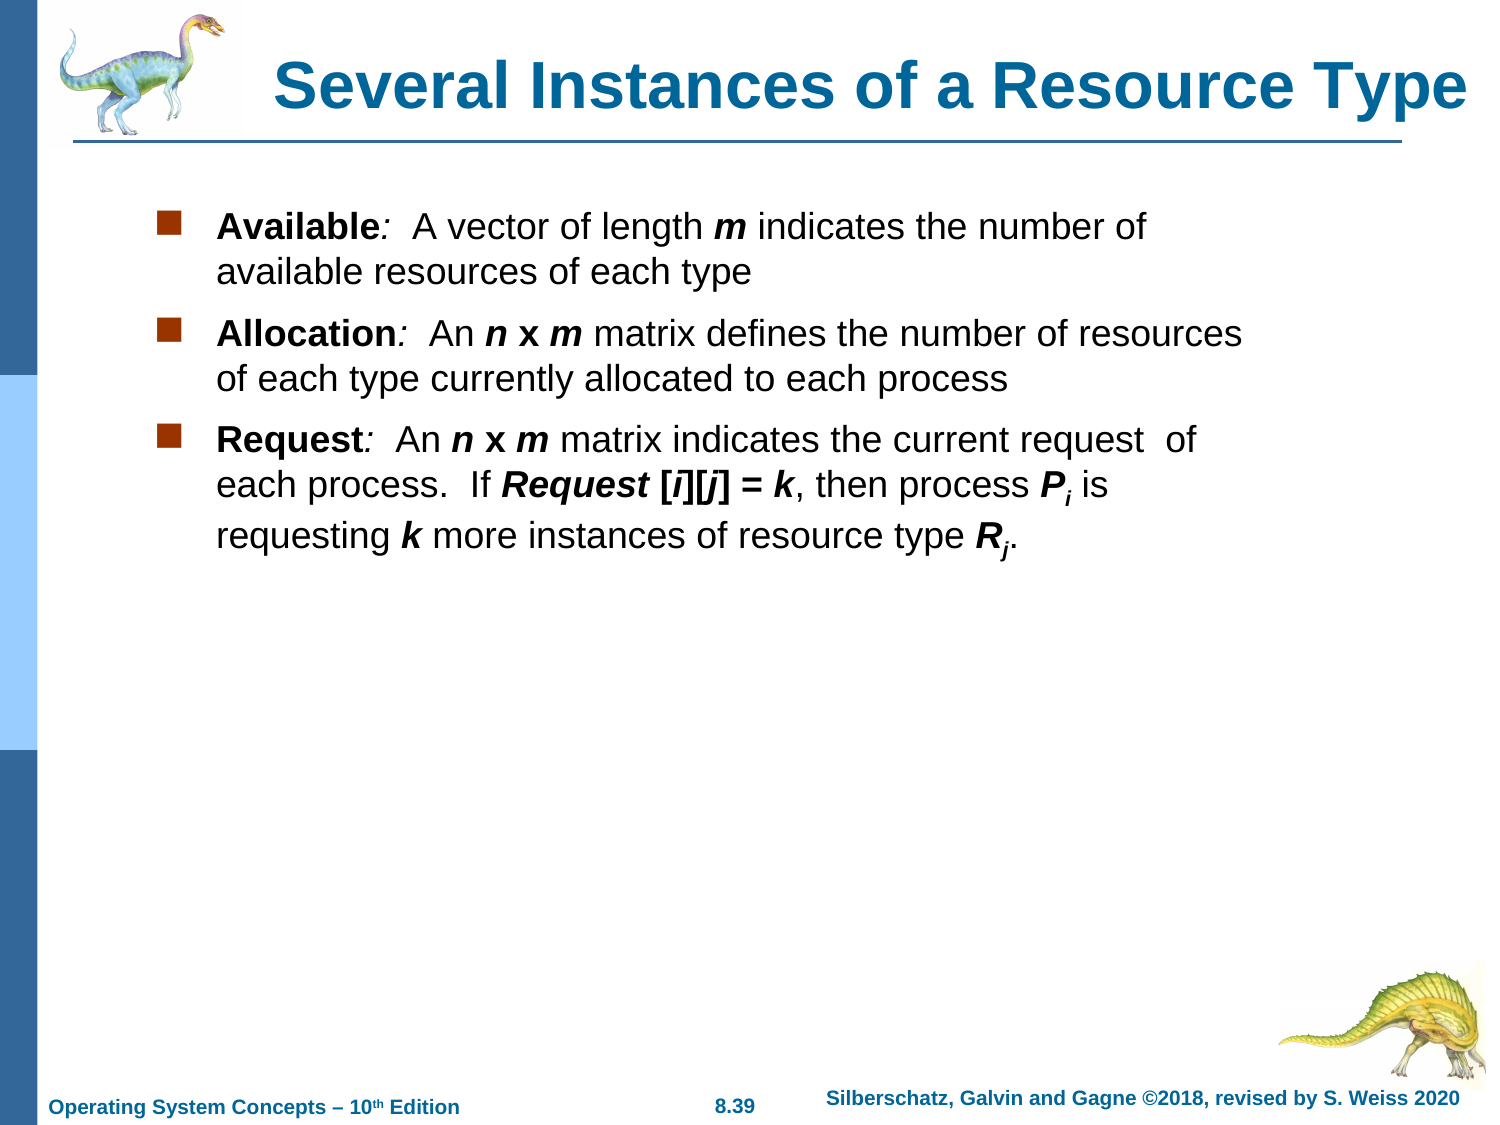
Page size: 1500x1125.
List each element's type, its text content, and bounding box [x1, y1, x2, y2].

list Available: A vector of length m indicates the number of available resources of each type Allocation: An n x m matrix defines the number of resources of each type currently allocated to each process Request: An n x m matrix indicates the current request of each process. If Request [i][j] = k, then process Pi is requesting k more instances of resource type Rj. [144, 194, 1296, 827]
picture [1275, 959, 1486, 1095]
picture [46, 0, 243, 149]
title Several Instances of a Resource Type [234, 26, 1500, 130]
